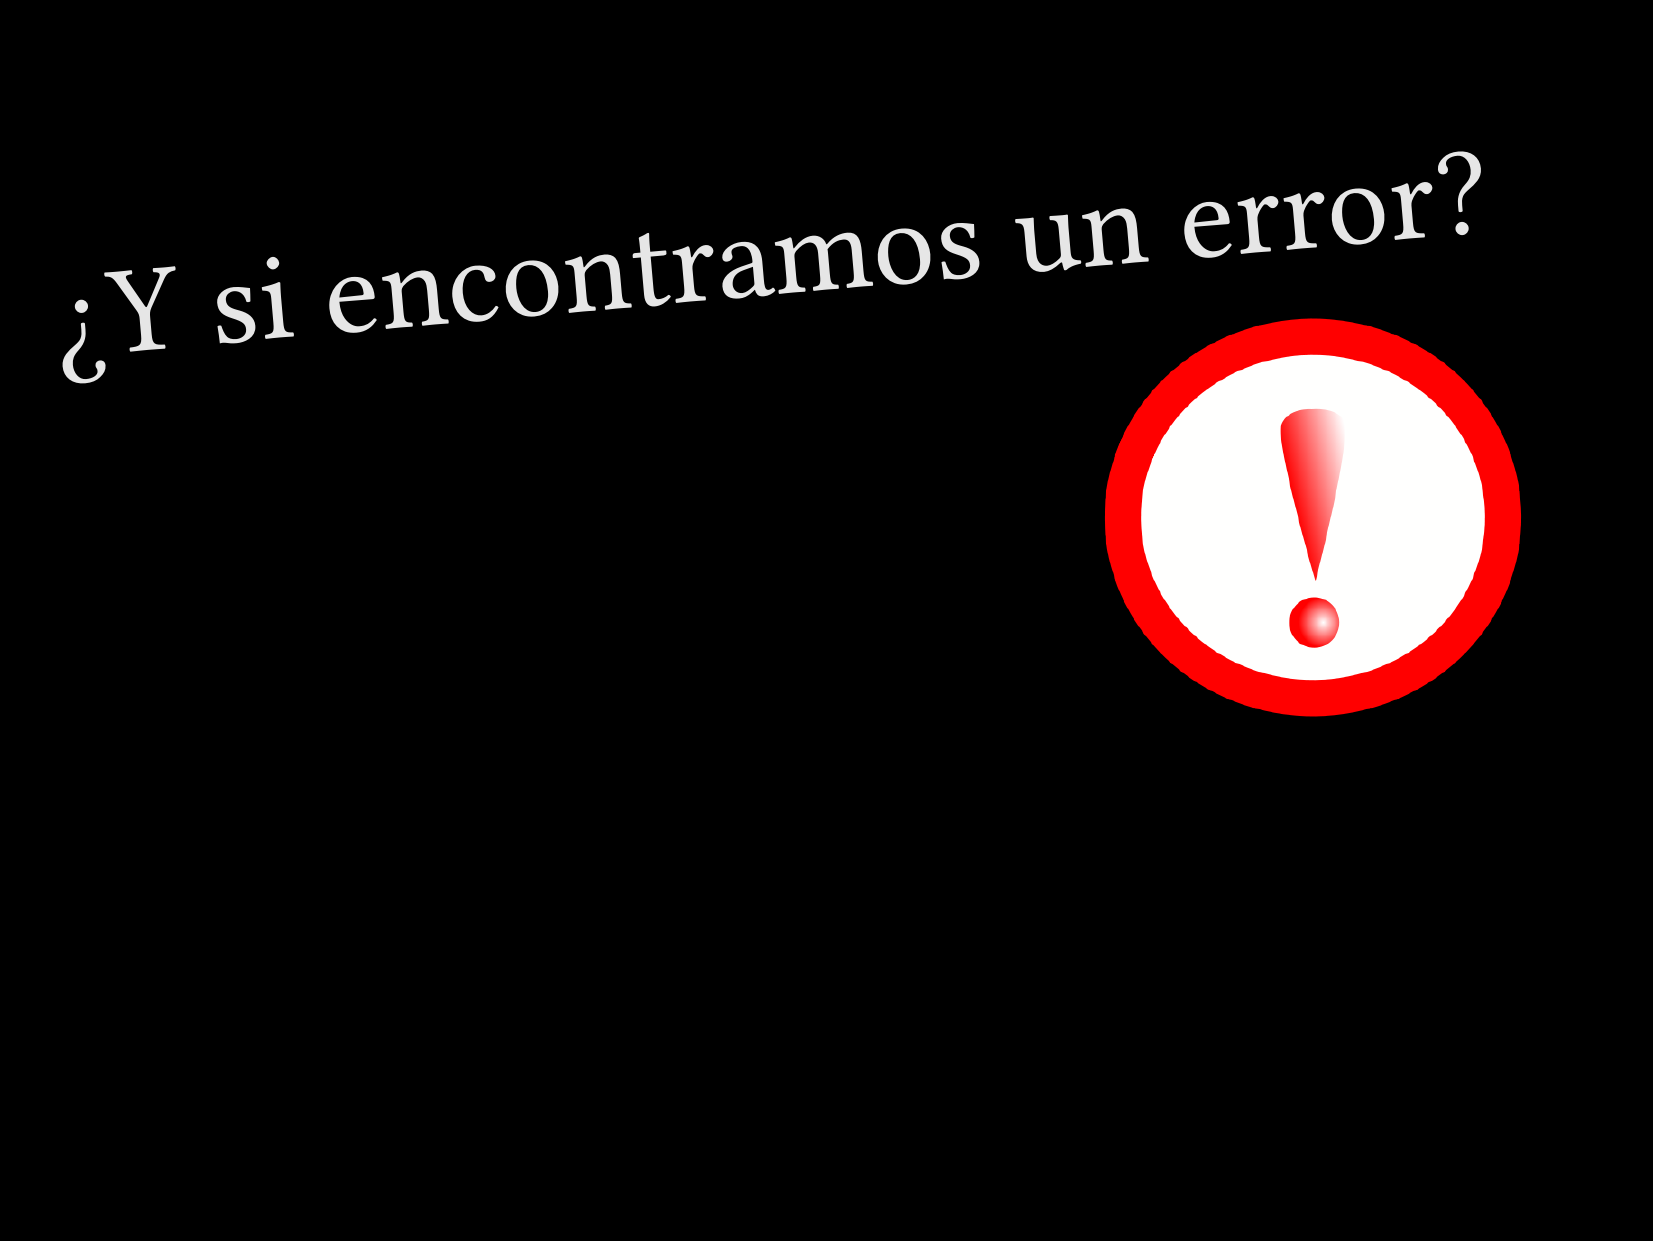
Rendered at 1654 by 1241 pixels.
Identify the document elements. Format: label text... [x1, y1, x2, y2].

picture [1087, 307, 1538, 727]
text_box ¿Y si encontramos un error? [31, 99, 1652, 398]
